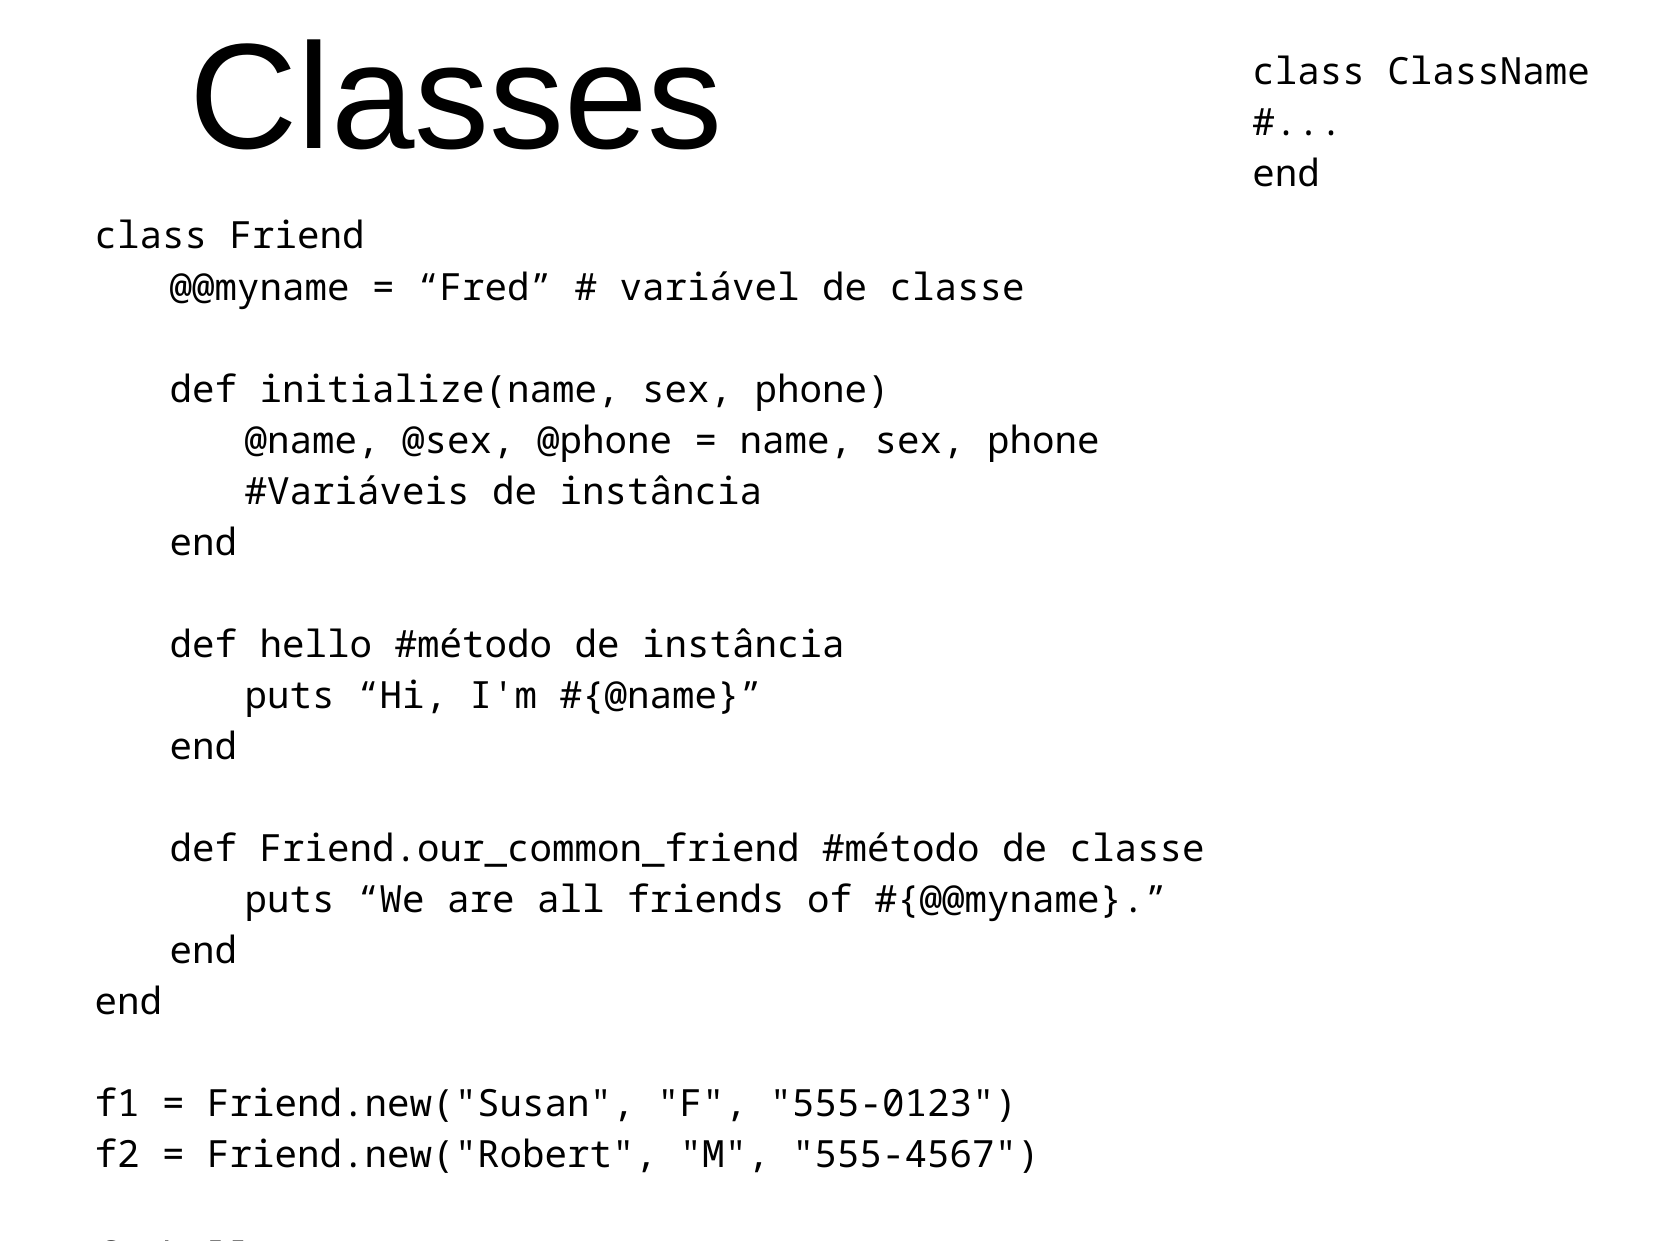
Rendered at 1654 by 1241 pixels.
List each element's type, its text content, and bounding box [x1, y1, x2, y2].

text_box class ClassName #... end [1237, 37, 1605, 183]
text_box Classes [174, 5, 738, 188]
text_box class Friend @@myname = “Fred” # variável de classe def initialize(name, sex, phone) @name, @sex, @phone = name, sex, phone #Variáveis de instância end def hello #método de instância puts “Hi, I'm #{@name}” end def Friend.our_common_friend #método de classe puts “We are all friends of #{@@myname}.” end end f1 = Friend.new("Susan", "F", "555-0123") f2 = Friend.new("Robert", "M", "555-4567") f1.hello f2.hello Friend.our_common_friend [79, 201, 1613, 1218]
